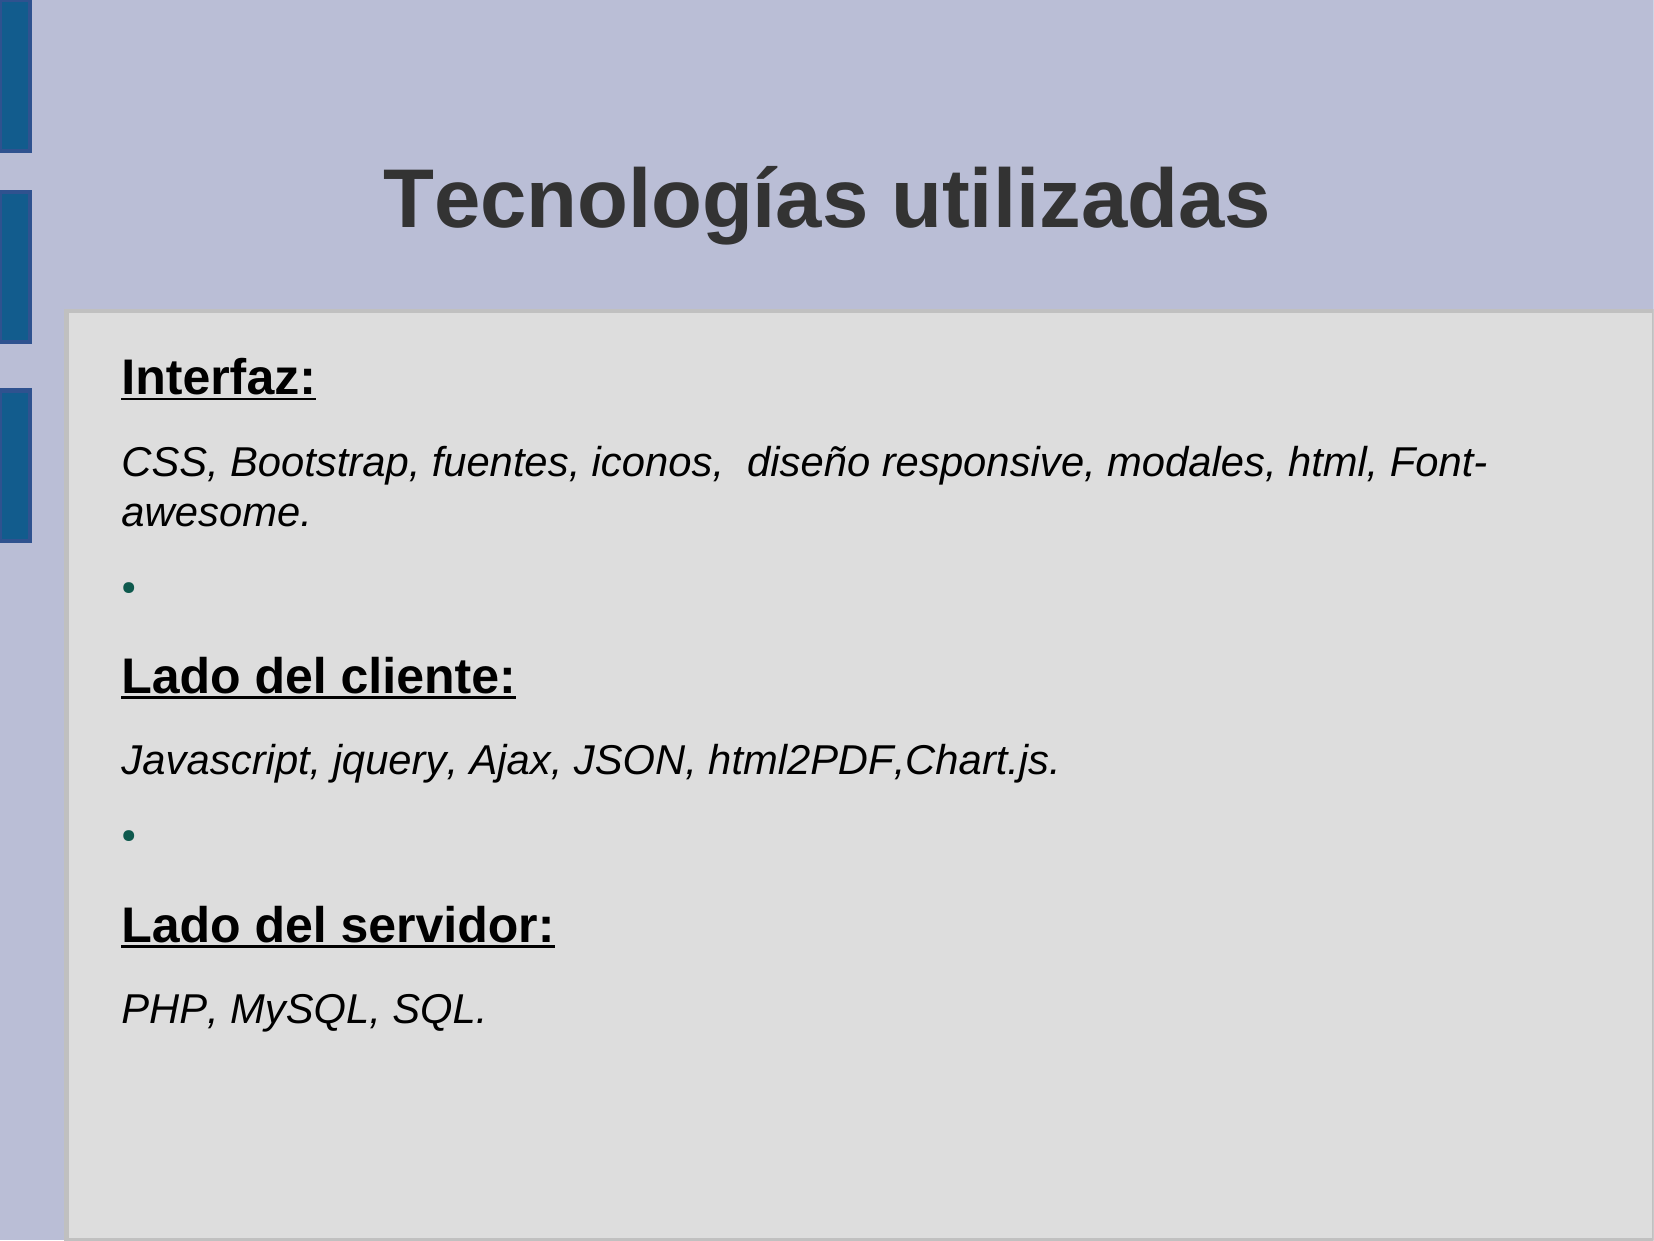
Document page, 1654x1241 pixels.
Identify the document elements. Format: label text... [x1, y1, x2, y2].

list Interfaz: CSS, Bootstrap, fuentes, iconos, diseño responsive, modales, html, Font-awesome. Lado del cliente: Javascript, jquery, Ajax, JSON, html2PDF,Chart.js. Lado del servidor: PHP, MySQL, SQL. [121, 344, 1534, 1127]
title Tecnologías utilizadas [121, 91, 1534, 299]
